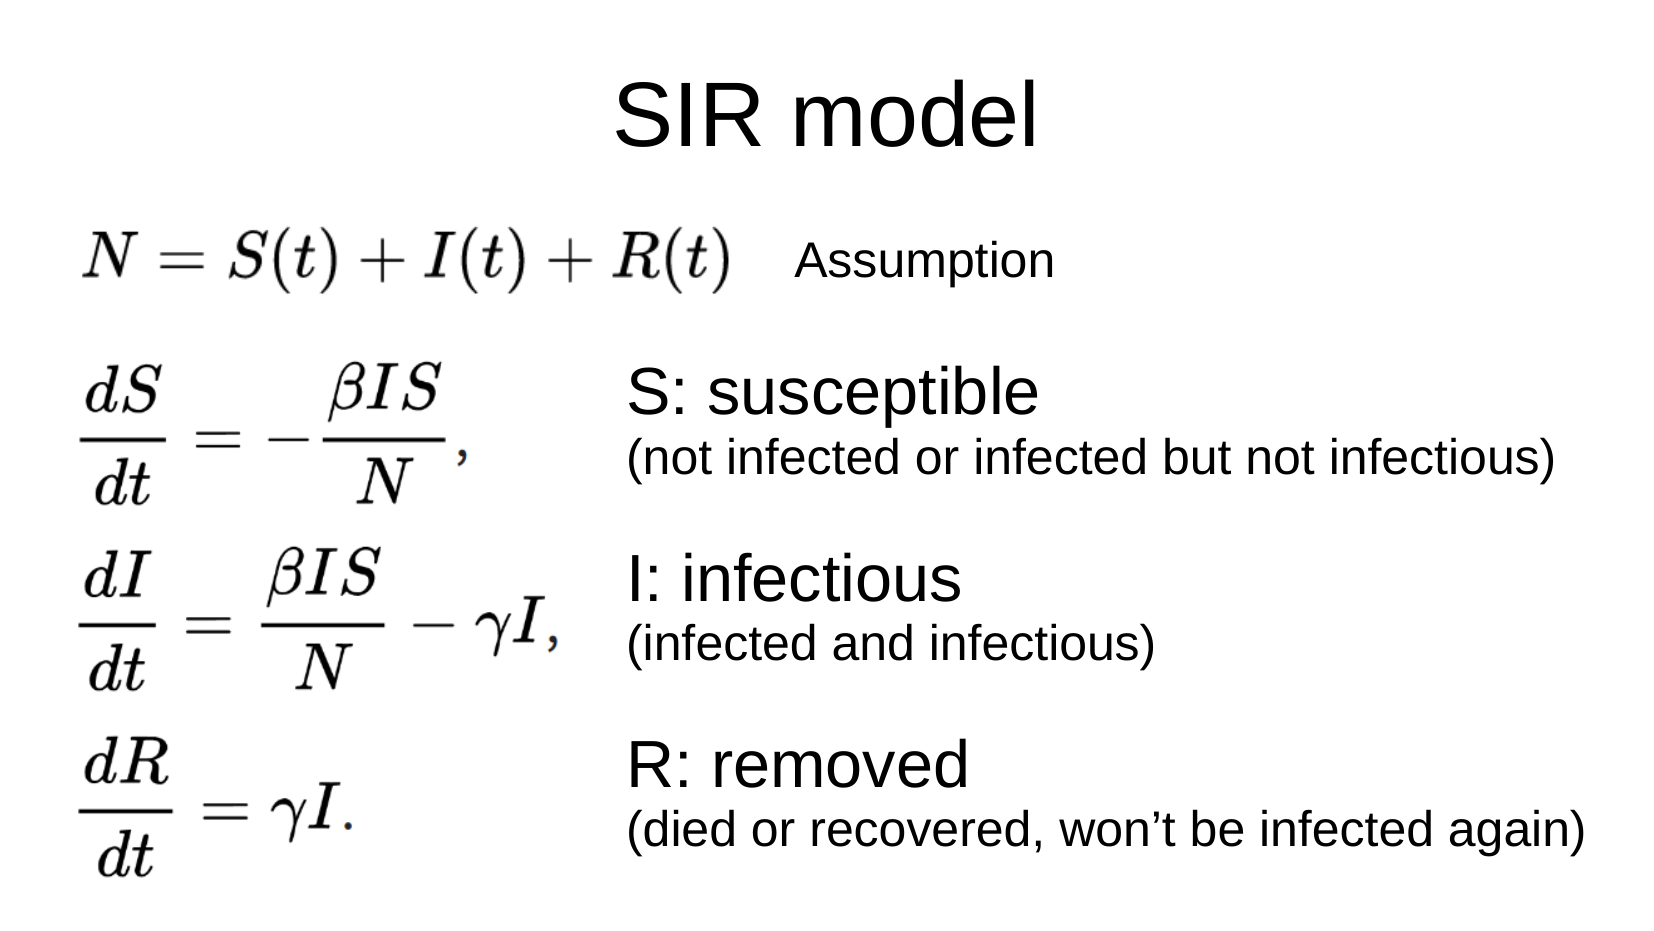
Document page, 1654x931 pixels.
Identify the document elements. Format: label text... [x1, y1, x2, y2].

title SIR model [82, 37, 1571, 193]
picture [82, 202, 735, 308]
subtitle S: susceptible (not infected or infected but not infectious) I: infectious (infected and infectious) R: removed (died or recovered, won’t be infected again) [625, 354, 1607, 910]
text_box Assumption [779, 224, 1071, 296]
picture [67, 342, 579, 904]
